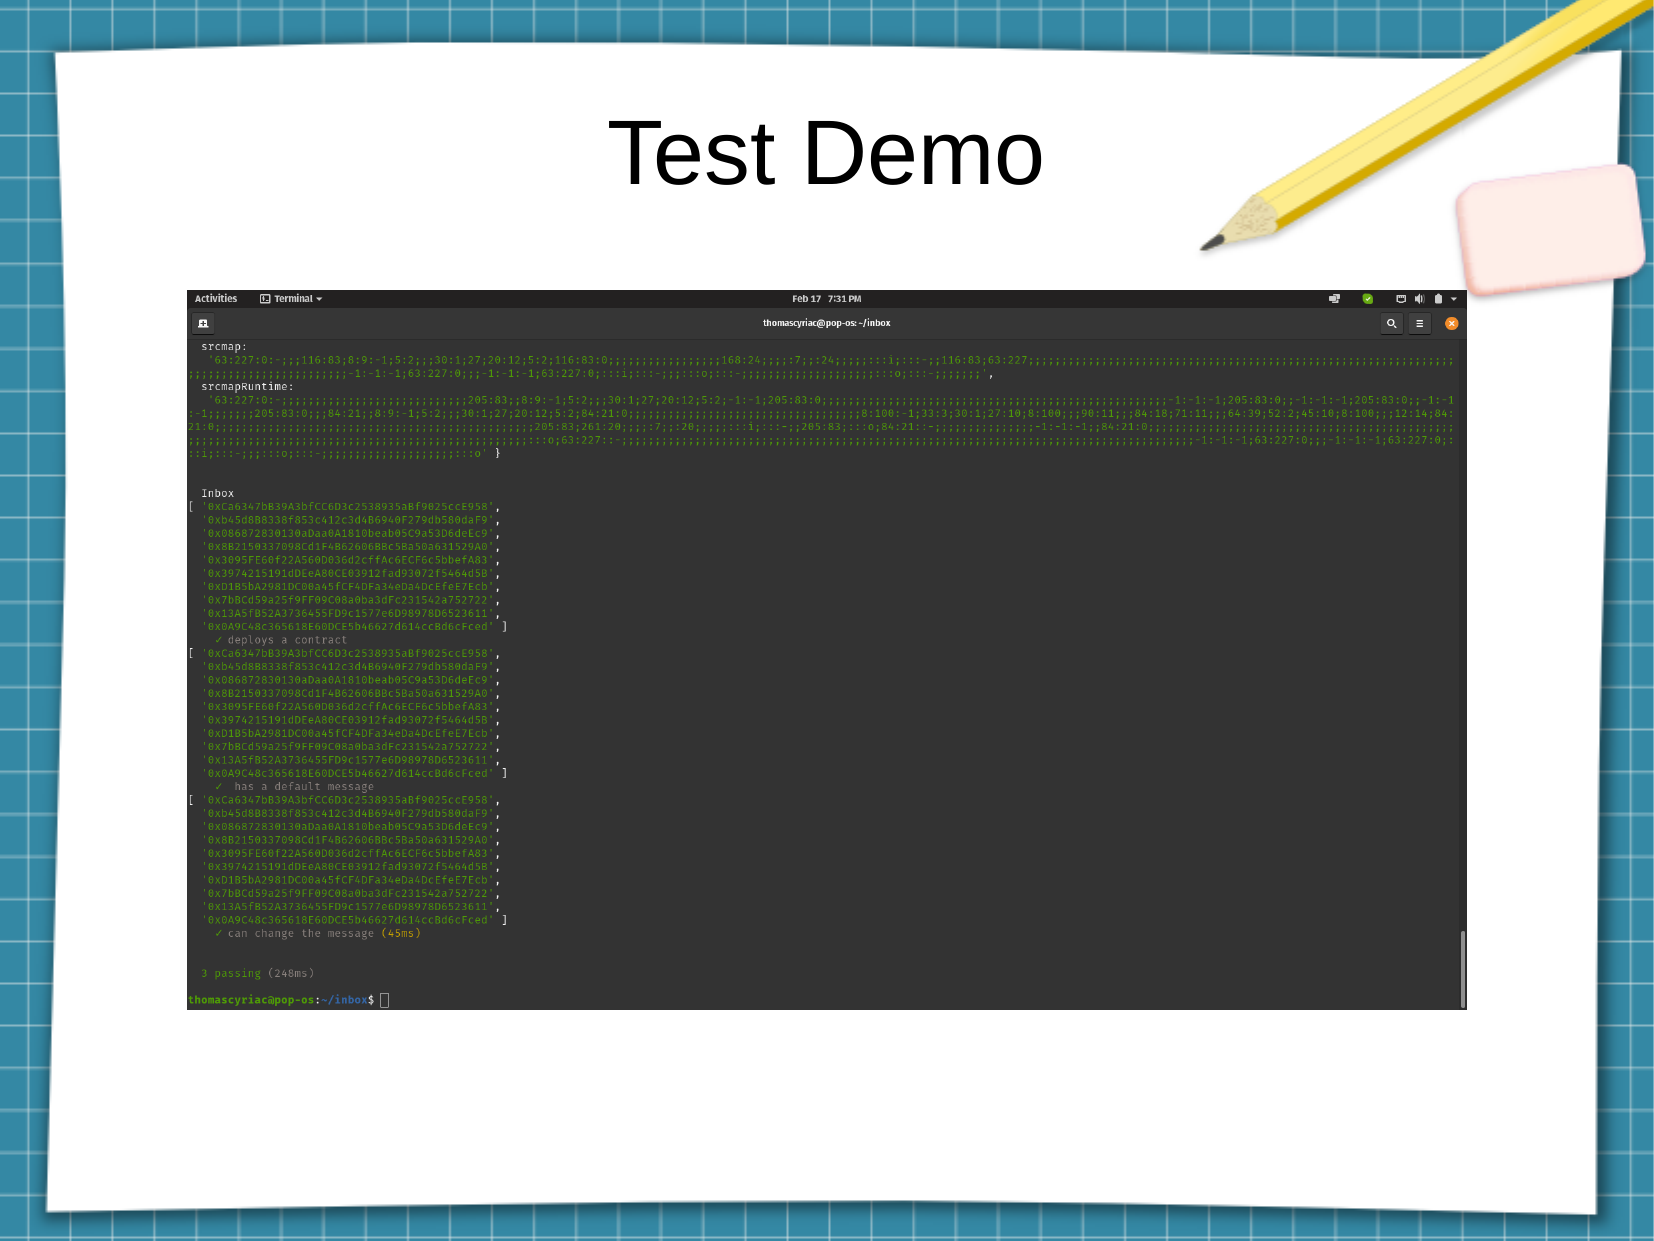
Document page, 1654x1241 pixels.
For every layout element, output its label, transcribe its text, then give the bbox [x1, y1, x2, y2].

picture [0, 0, 1654, 1241]
title Test Demo [82, 49, 1571, 257]
